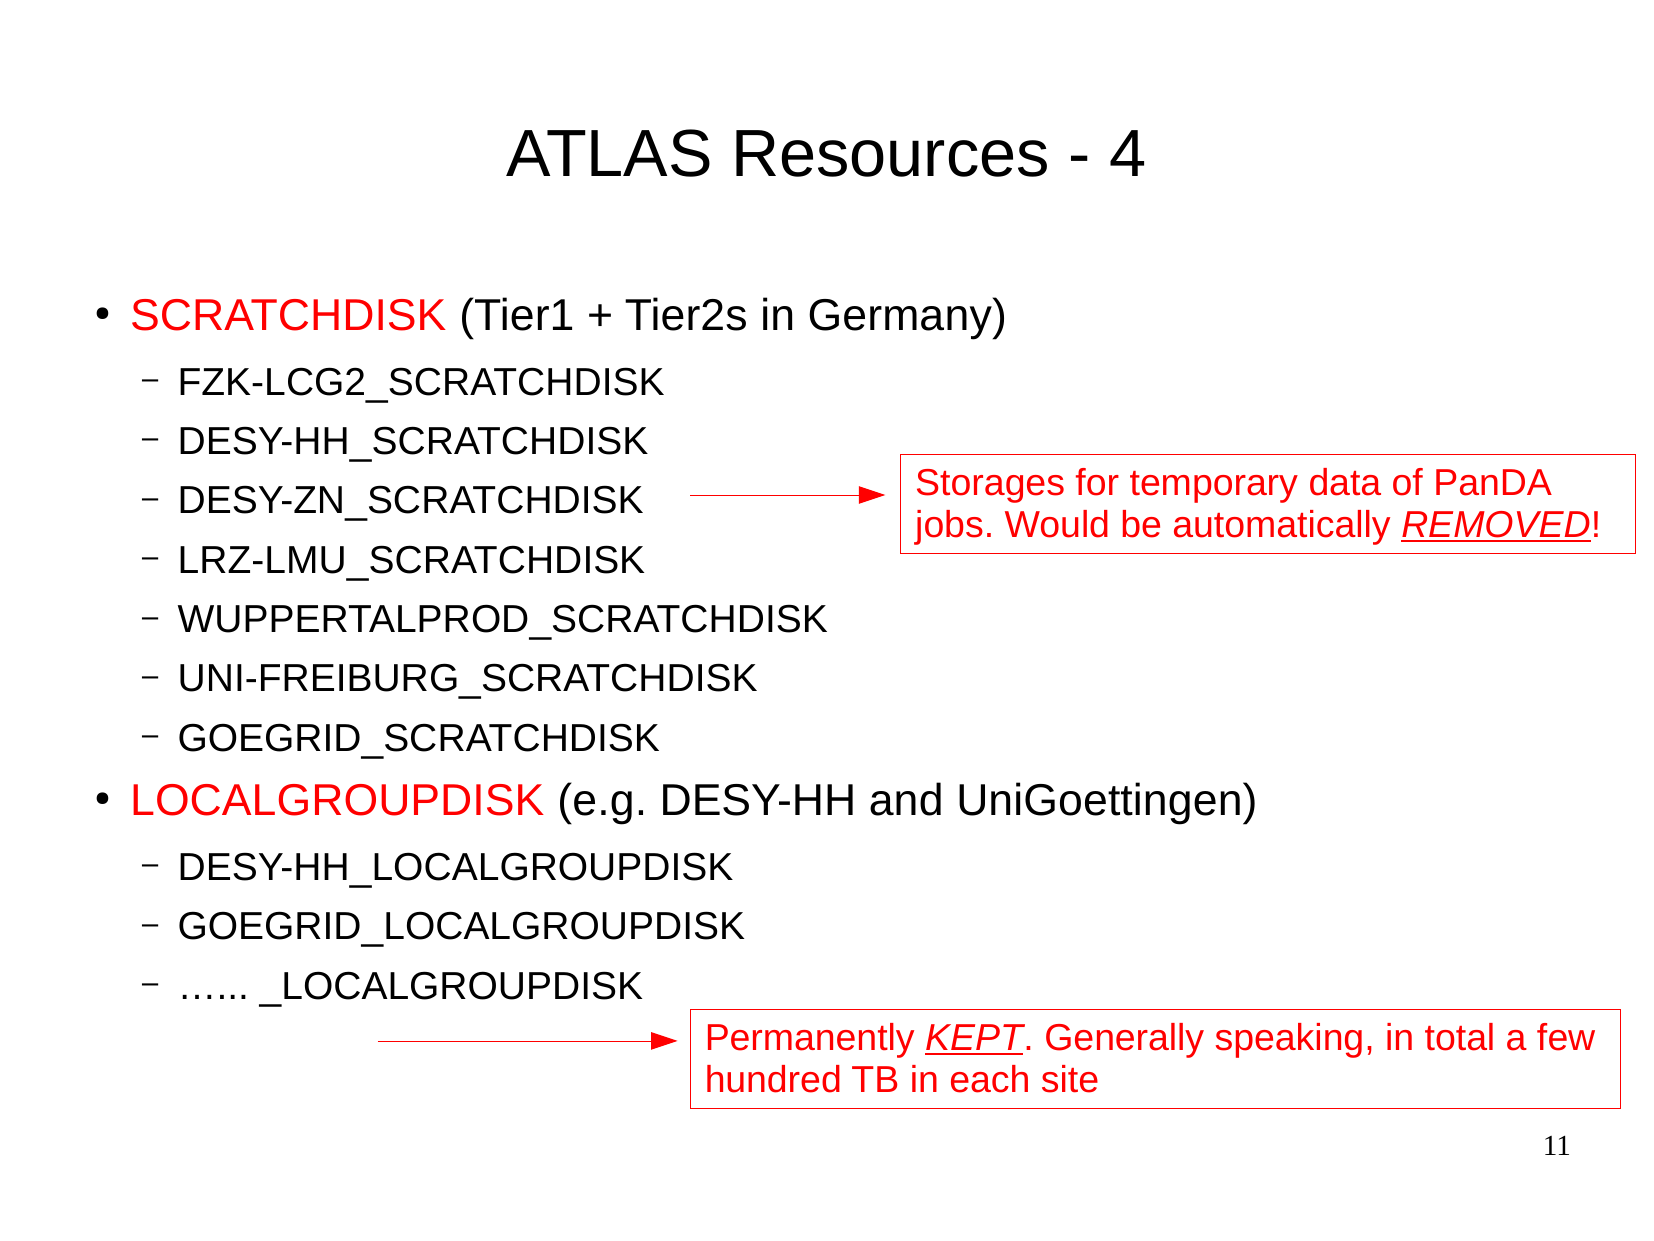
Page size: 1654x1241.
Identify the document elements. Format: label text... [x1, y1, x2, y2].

title ATLAS Resources - 4 [82, 49, 1571, 257]
text_box Storages for temporary data of PanDA jobs. Would be automatically REMOVED! [900, 454, 1636, 554]
text_box Permanently KEPT. Generally speaking, in total a few hundred TB in each site [690, 1009, 1621, 1109]
list SCRATCHDISK (Tier1 + Tier2s in Germany) FZK-LCG2_SCRATCHDISK DESY-HH_SCRATCHDISK DESY-ZN_SCRATCHDISK LRZ-LMU_SCRATCHDISK WUPPERTALPROD_SCRATCHDISK UNI-FREIBURG_SCRATCHDISK GOEGRID_SCRATCHDISK LOCALGROUPDISK (e.g. DESY-HH and UniGoettingen) DESY-HH_LOCALGROUPDISK GOEGRID_LOCALGROUPDISK …... _LOCALGROUPDISK [82, 290, 1571, 1010]
